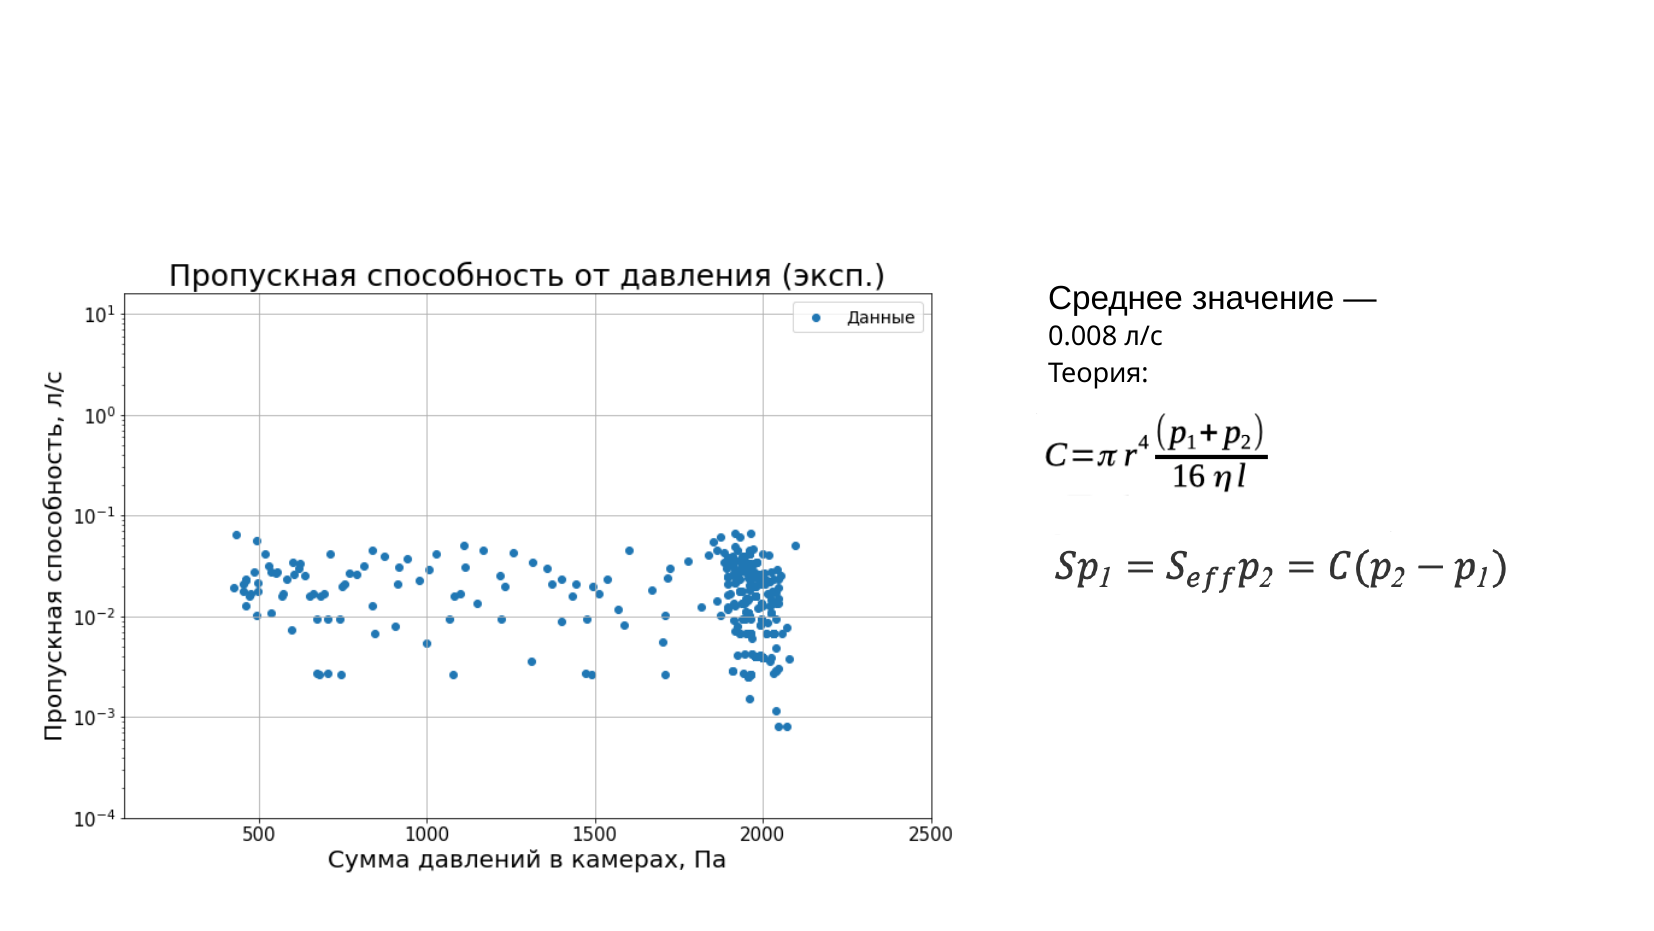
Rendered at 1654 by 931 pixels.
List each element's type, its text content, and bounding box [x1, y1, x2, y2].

picture [1036, 413, 1270, 501]
text_box Среднее значение — 0.008 л/с Теория: [1033, 272, 1447, 414]
picture [0, 210, 1507, 905]
